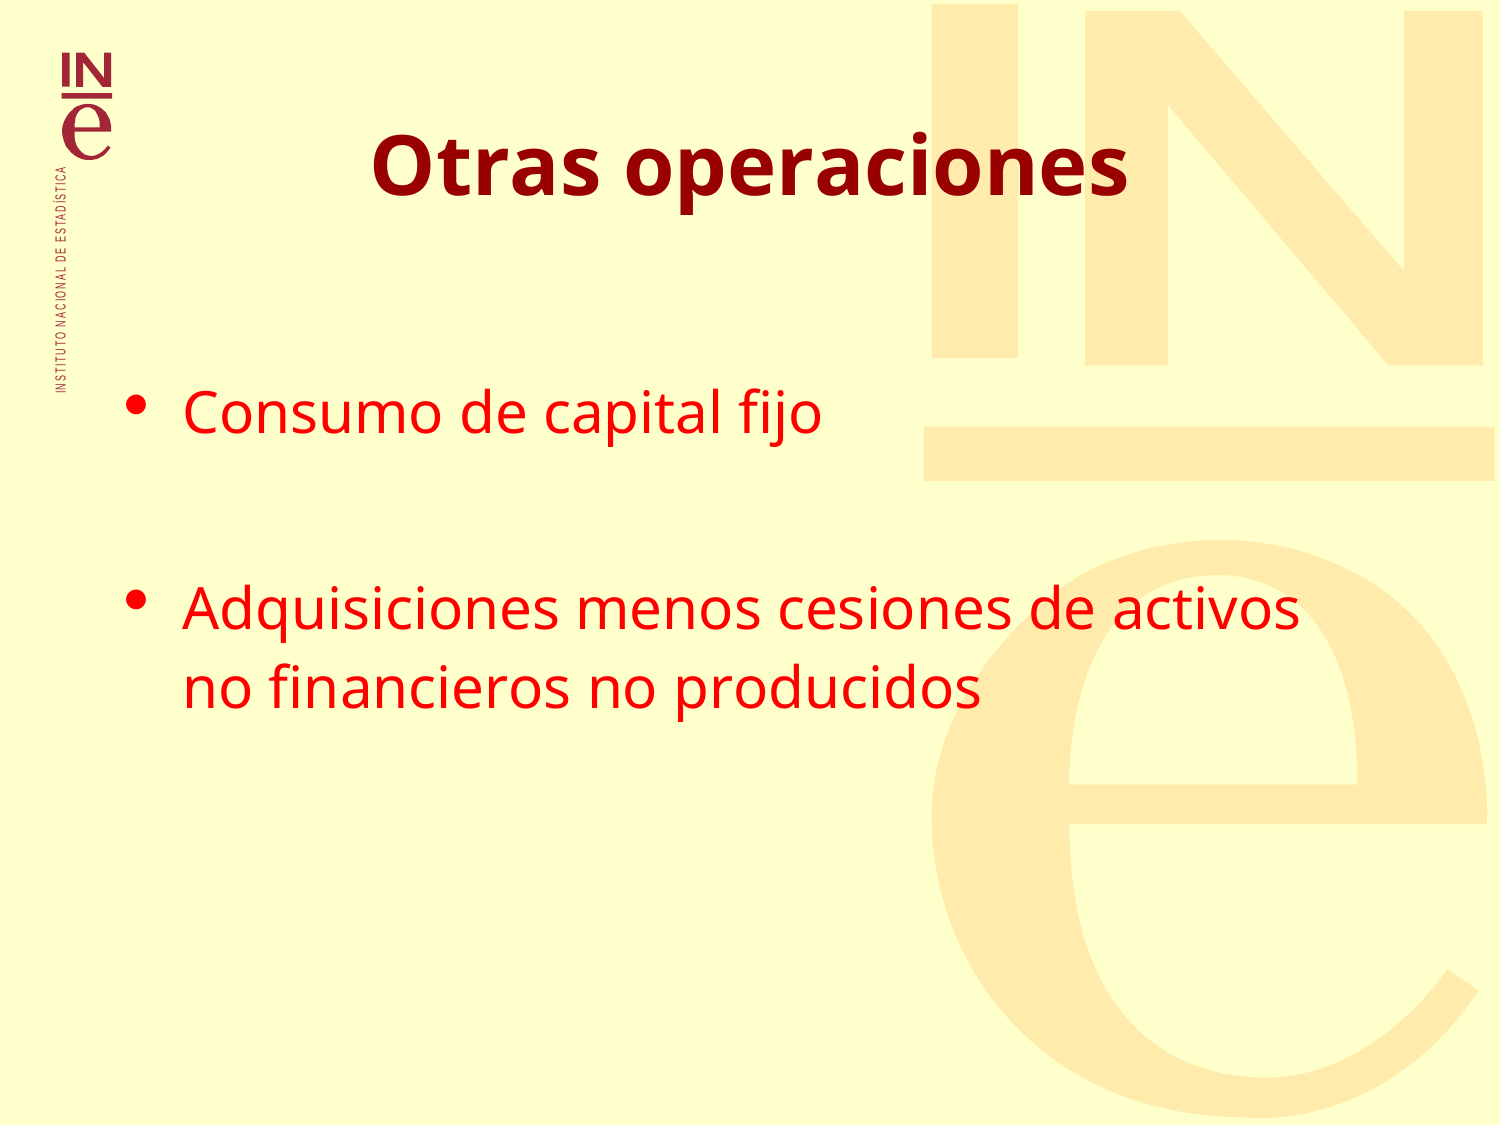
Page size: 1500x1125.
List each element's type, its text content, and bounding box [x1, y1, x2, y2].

list Consumo de capital fijo Adquisiciones menos cesiones de activos no financieros no producidos [112, 324, 1388, 1001]
title Otras operaciones [112, 99, 1388, 288]
